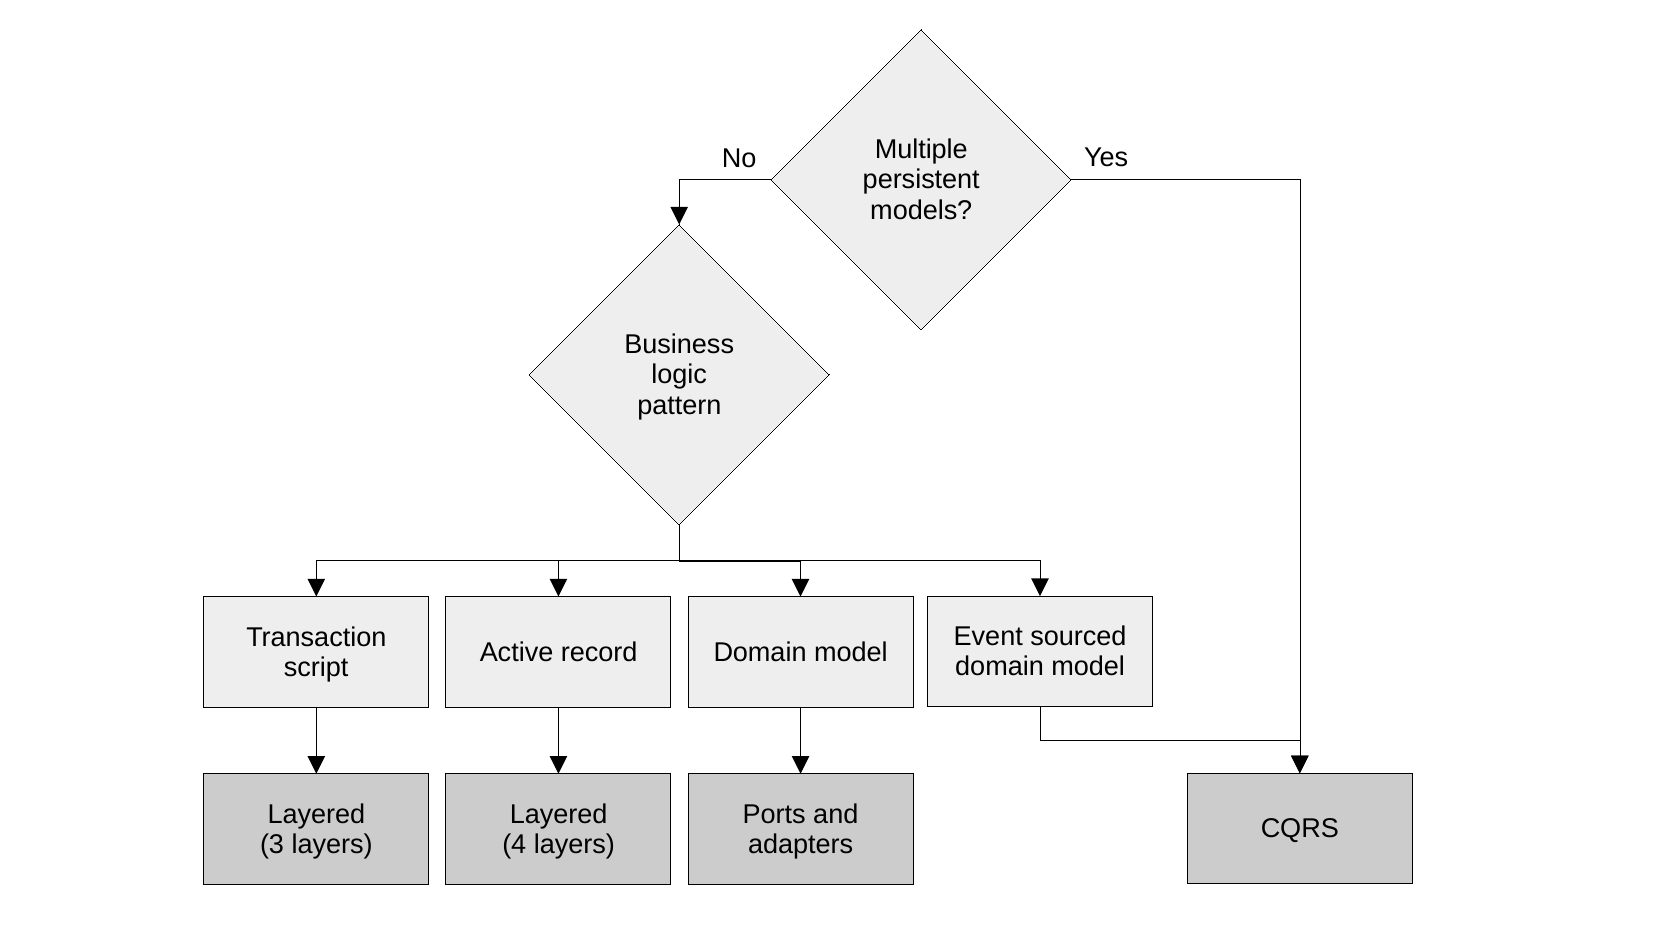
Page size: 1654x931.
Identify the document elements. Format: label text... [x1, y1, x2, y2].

text_box Event sourced domain model [927, 596, 1153, 707]
text_box Active record [445, 596, 671, 708]
text_box No [707, 136, 772, 182]
text_box Multiple persistent models? [772, 29, 1071, 330]
text_box Business logic pattern [529, 225, 830, 525]
text_box [167, 5, 1443, 906]
text_box Ports and adapters [688, 773, 914, 885]
text_box Yes [1069, 134, 1144, 180]
text_box Domain model [688, 596, 914, 708]
text_box Layered (3 layers) [203, 773, 429, 885]
text_box CQRS [1187, 773, 1413, 884]
text_box Transaction script [203, 596, 429, 708]
text_box Layered (4 layers) [445, 773, 671, 885]
